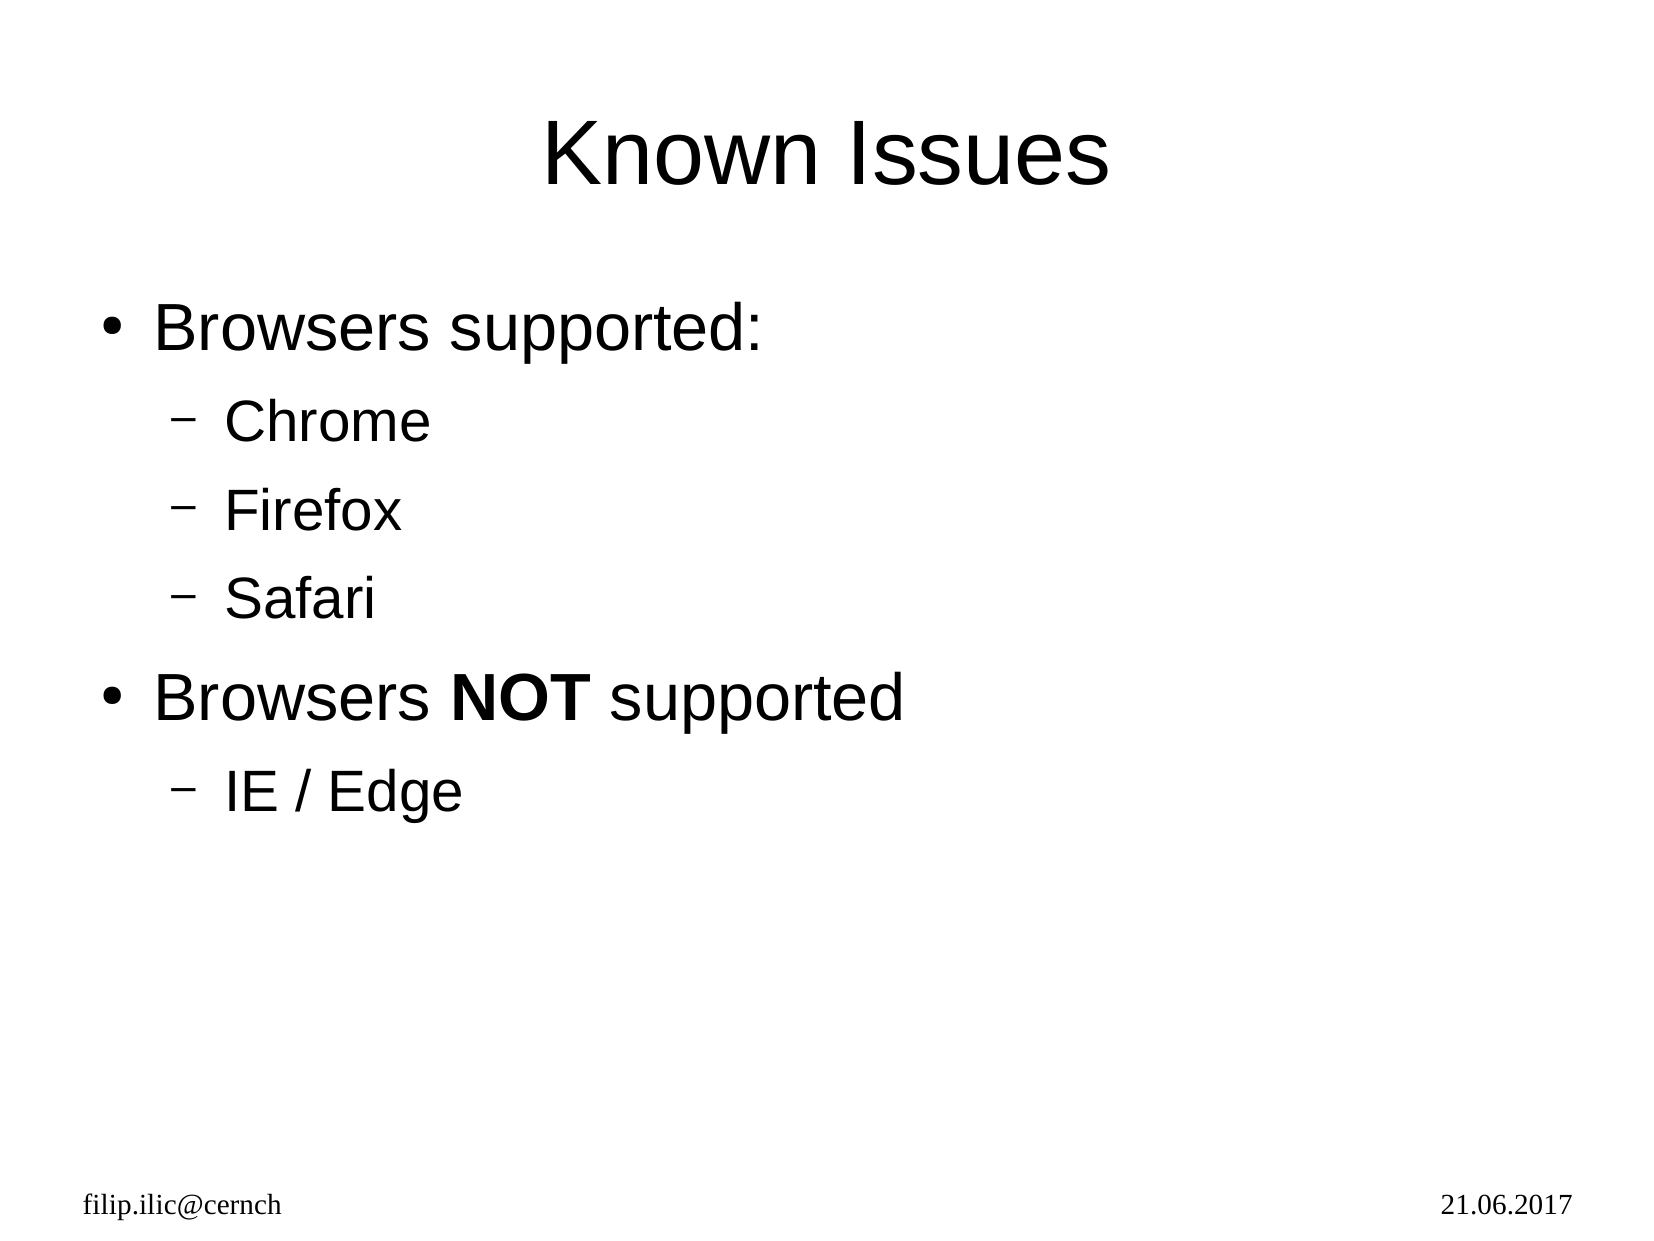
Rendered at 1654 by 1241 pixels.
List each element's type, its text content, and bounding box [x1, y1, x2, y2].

title Known Issues [82, 49, 1571, 257]
list Browsers supported: Chrome Firefox Safari Browsers NOT supported IE / Edge [82, 290, 1571, 1010]
